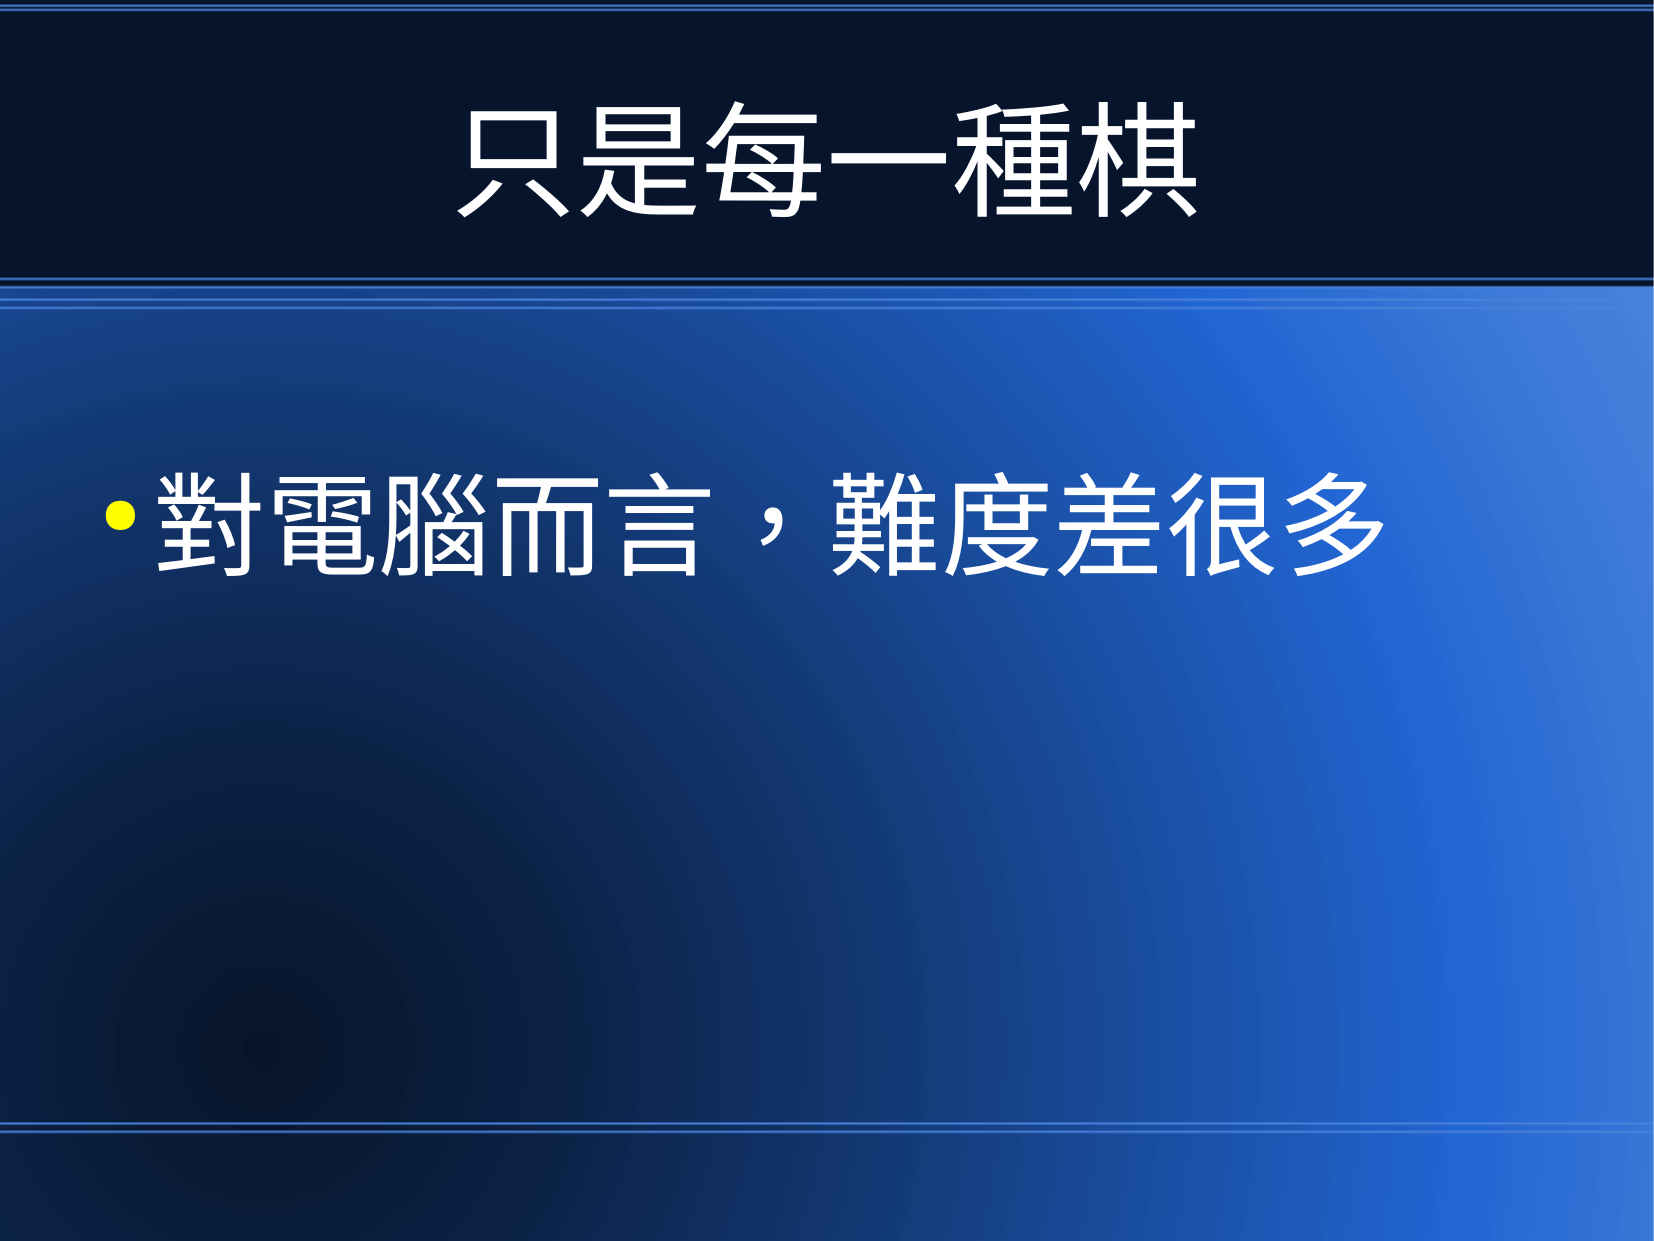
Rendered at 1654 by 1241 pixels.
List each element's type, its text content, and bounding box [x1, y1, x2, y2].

list 對電腦而言，難度差很多 [82, 355, 1571, 1241]
picture [0, 0, 1654, 1241]
title 只是每一種棋 [82, 49, 1571, 257]
